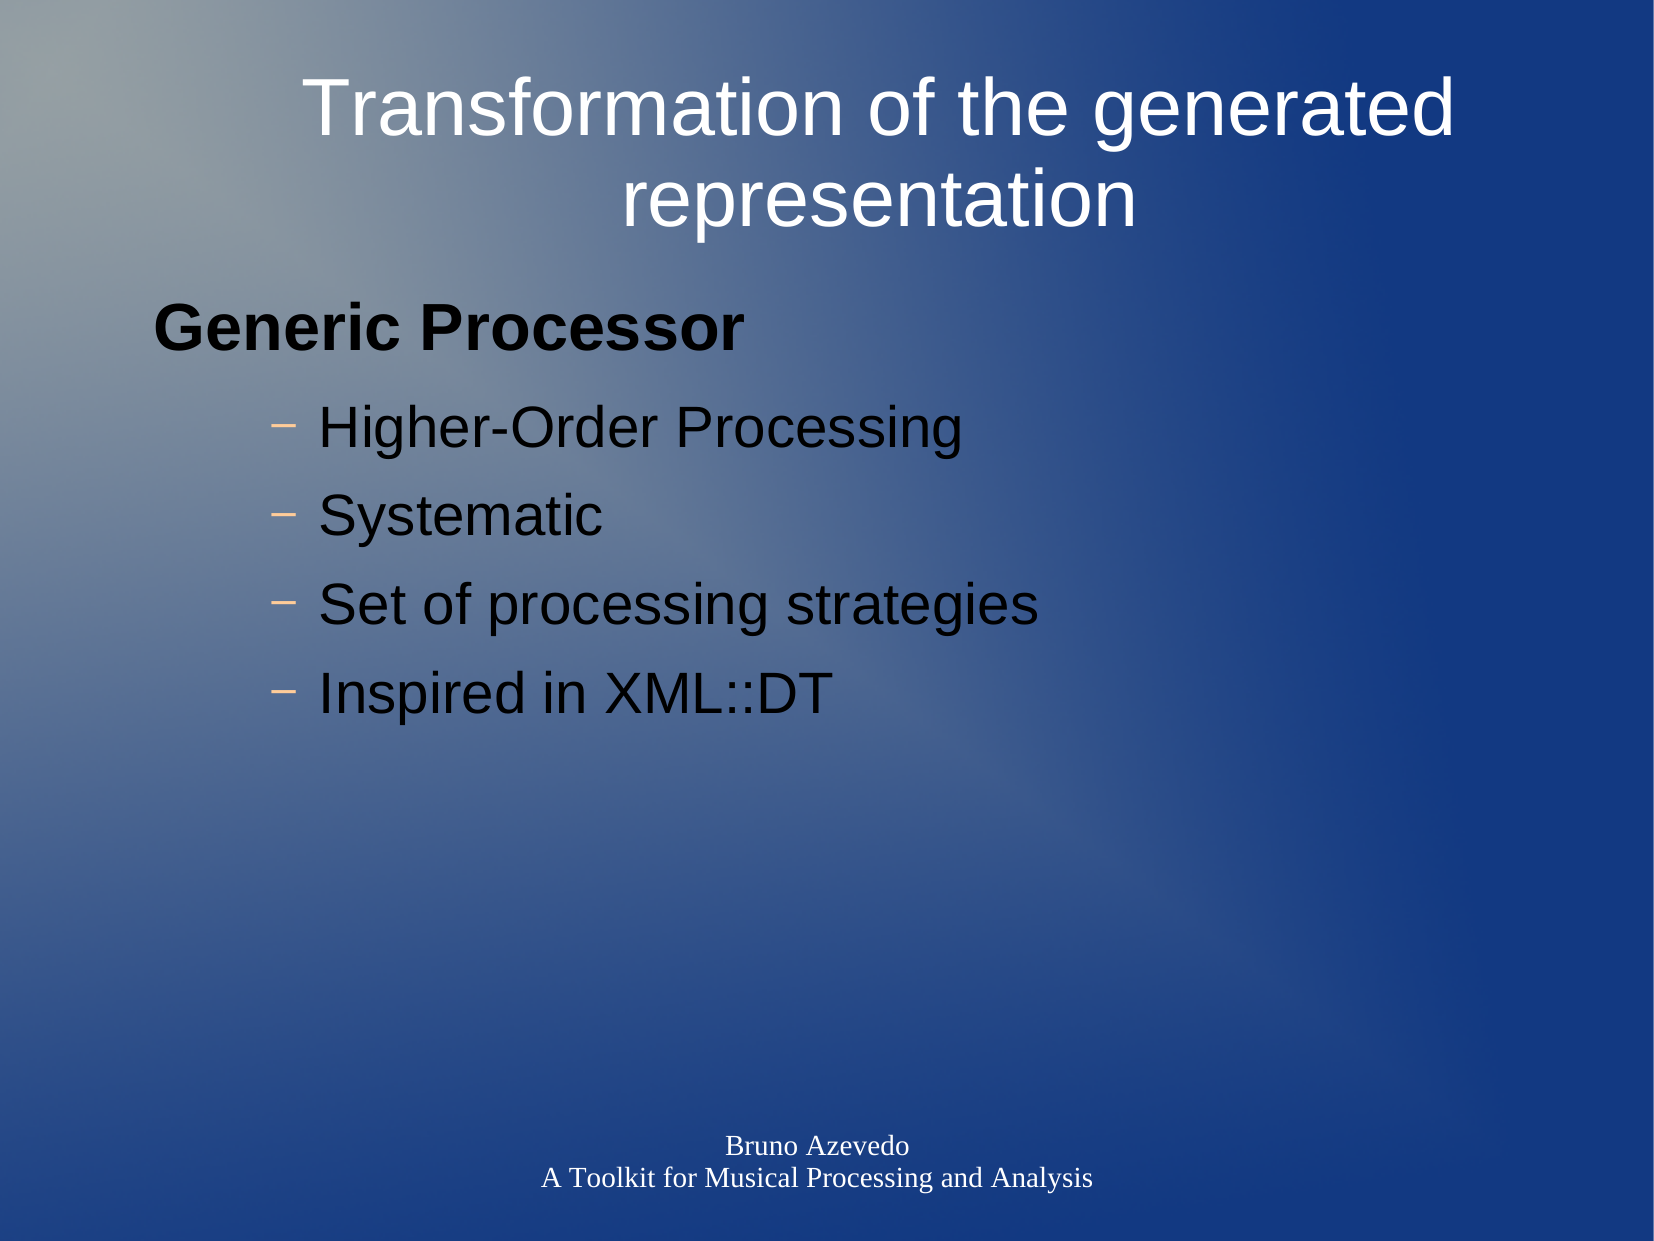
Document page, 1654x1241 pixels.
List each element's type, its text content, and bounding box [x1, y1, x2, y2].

picture [0, 0, 1654, 1241]
list Generic Processor Higher-Order Processing Systematic Set of processing strategies Inspired in XML::DT [82, 290, 1571, 1010]
title Transformation of the generated representation [82, 49, 1571, 257]
